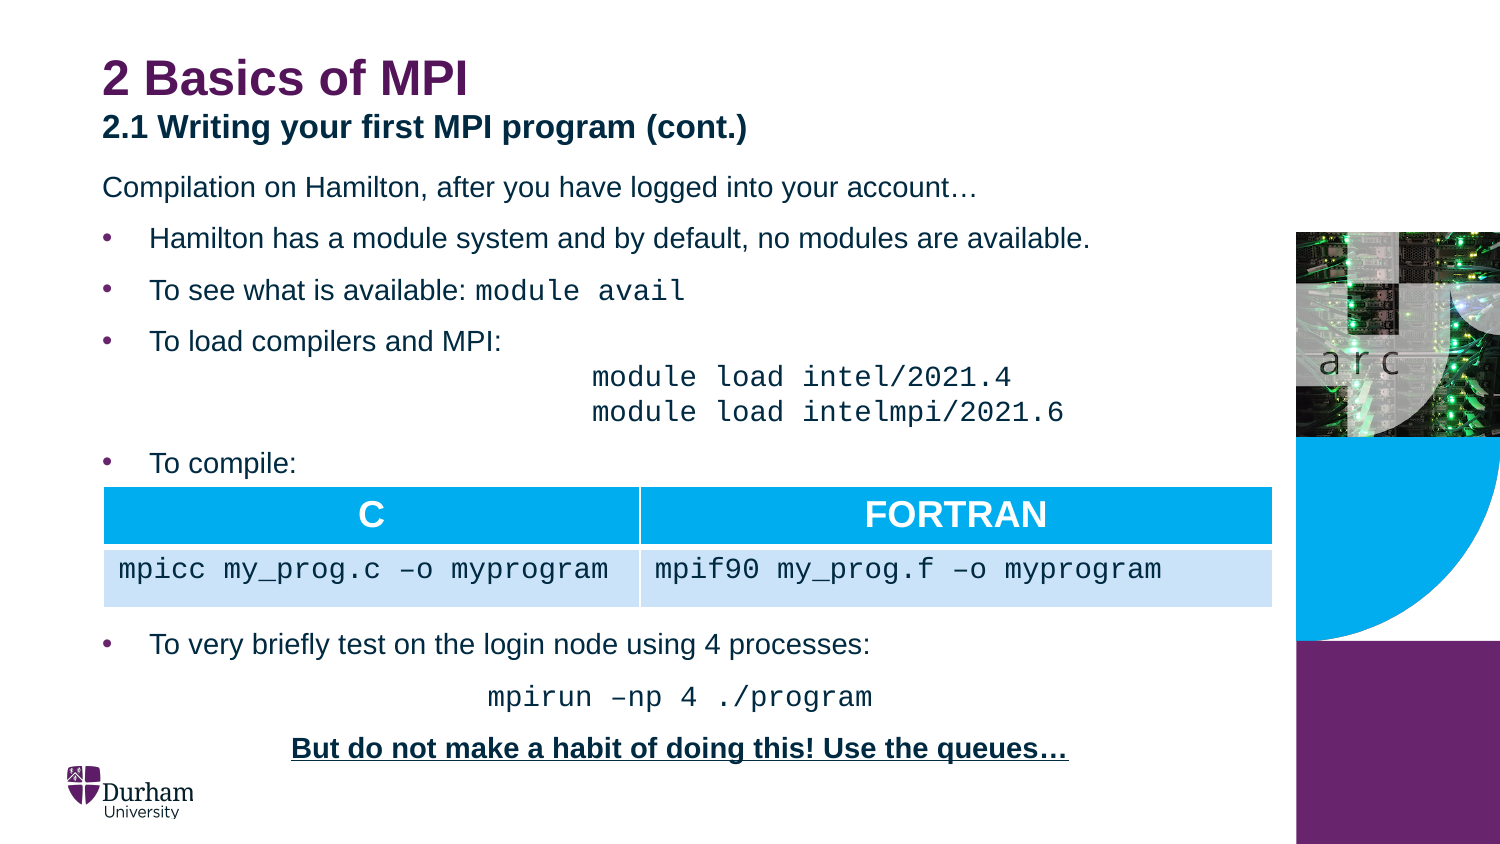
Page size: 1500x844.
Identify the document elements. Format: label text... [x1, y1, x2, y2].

table_header FORTRAN [641, 487, 1272, 544]
table_cell mpif90 my_prog.f –o myprogram [641, 550, 1272, 607]
text_box [1296, 640, 1500, 844]
table_header C [104, 487, 639, 544]
picture [67, 766, 193, 819]
picture [1296, 232, 1500, 436]
table_cell mpicc my_prog.c –o myprogram [104, 550, 639, 607]
list Compilation on Hamilton, after you have logged into your account… Hamilton has a module system and by default, no modules are available. To see what is available: module avail To load compilers and MPI: module load intel/2021.4 module load intelmpi/2021.6 To compile: To very briefly test on the login node using 4 processes: mpirun –np 4 ./program But do not make a habit of doing this! Use the queues… [101, 167, 1258, 506]
picture [1332, 467, 1500, 640]
title 2 Basics of MPI 2.1 Writing your first MPI program (cont.) [101, 45, 1399, 187]
